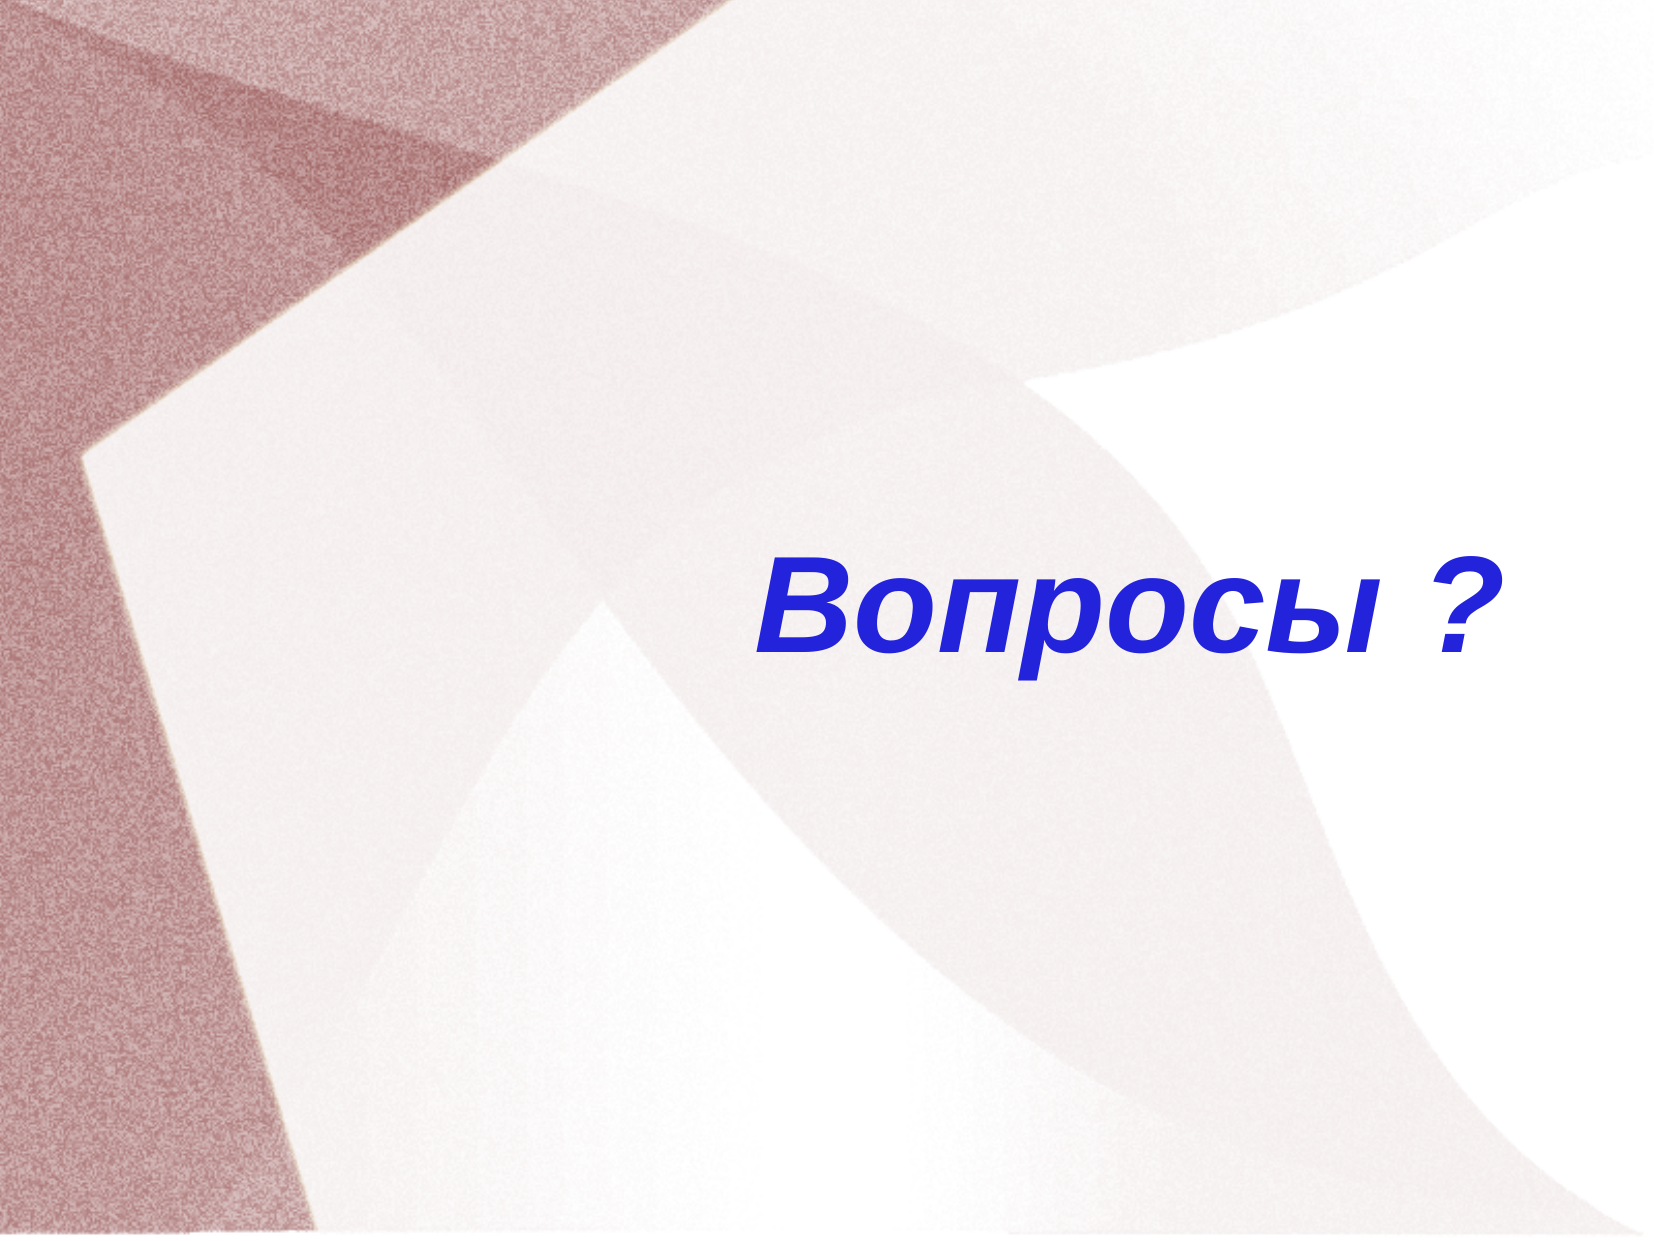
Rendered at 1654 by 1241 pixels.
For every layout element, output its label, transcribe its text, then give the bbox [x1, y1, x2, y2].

title Вопросы ? [135, 501, 1506, 709]
picture [0, 0, 1654, 1241]
